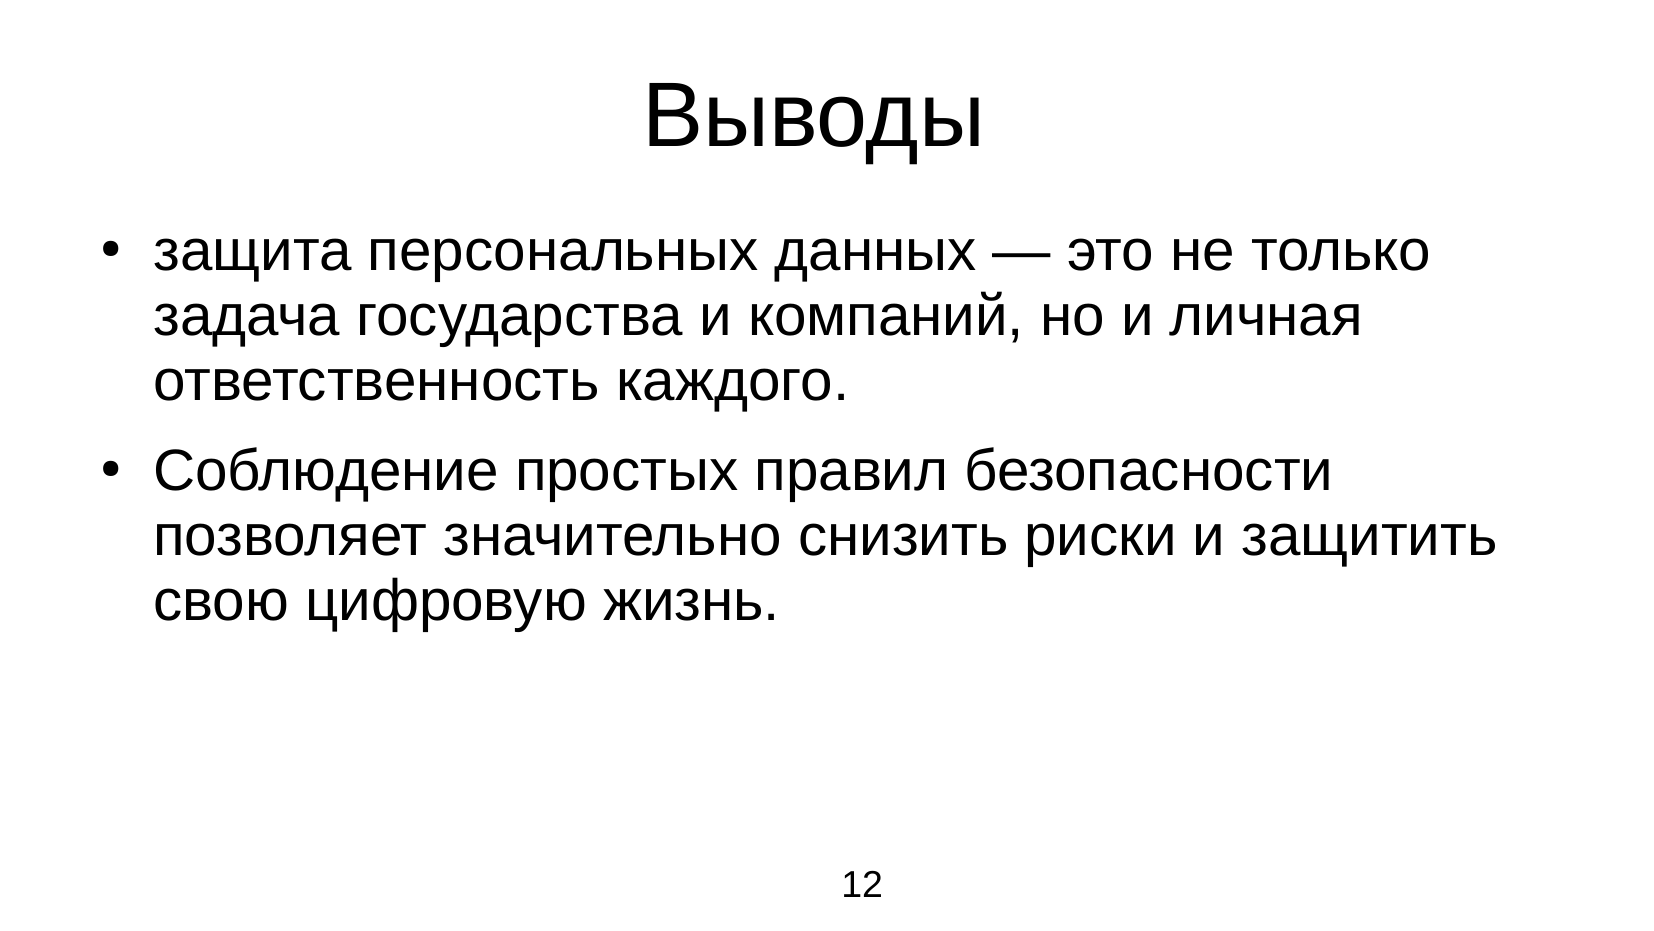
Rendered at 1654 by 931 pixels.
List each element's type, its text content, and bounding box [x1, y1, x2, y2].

text_box 12 [826, 856, 898, 914]
list защита персональных данных — это не только задача государства и компаний, но и личная ответственность каждого. Соблюдение простых правил безопасности позволяет значительно снизить риски и защитить свою цифровую жизнь. [82, 217, 1571, 758]
title Выводы [82, 37, 1571, 193]
